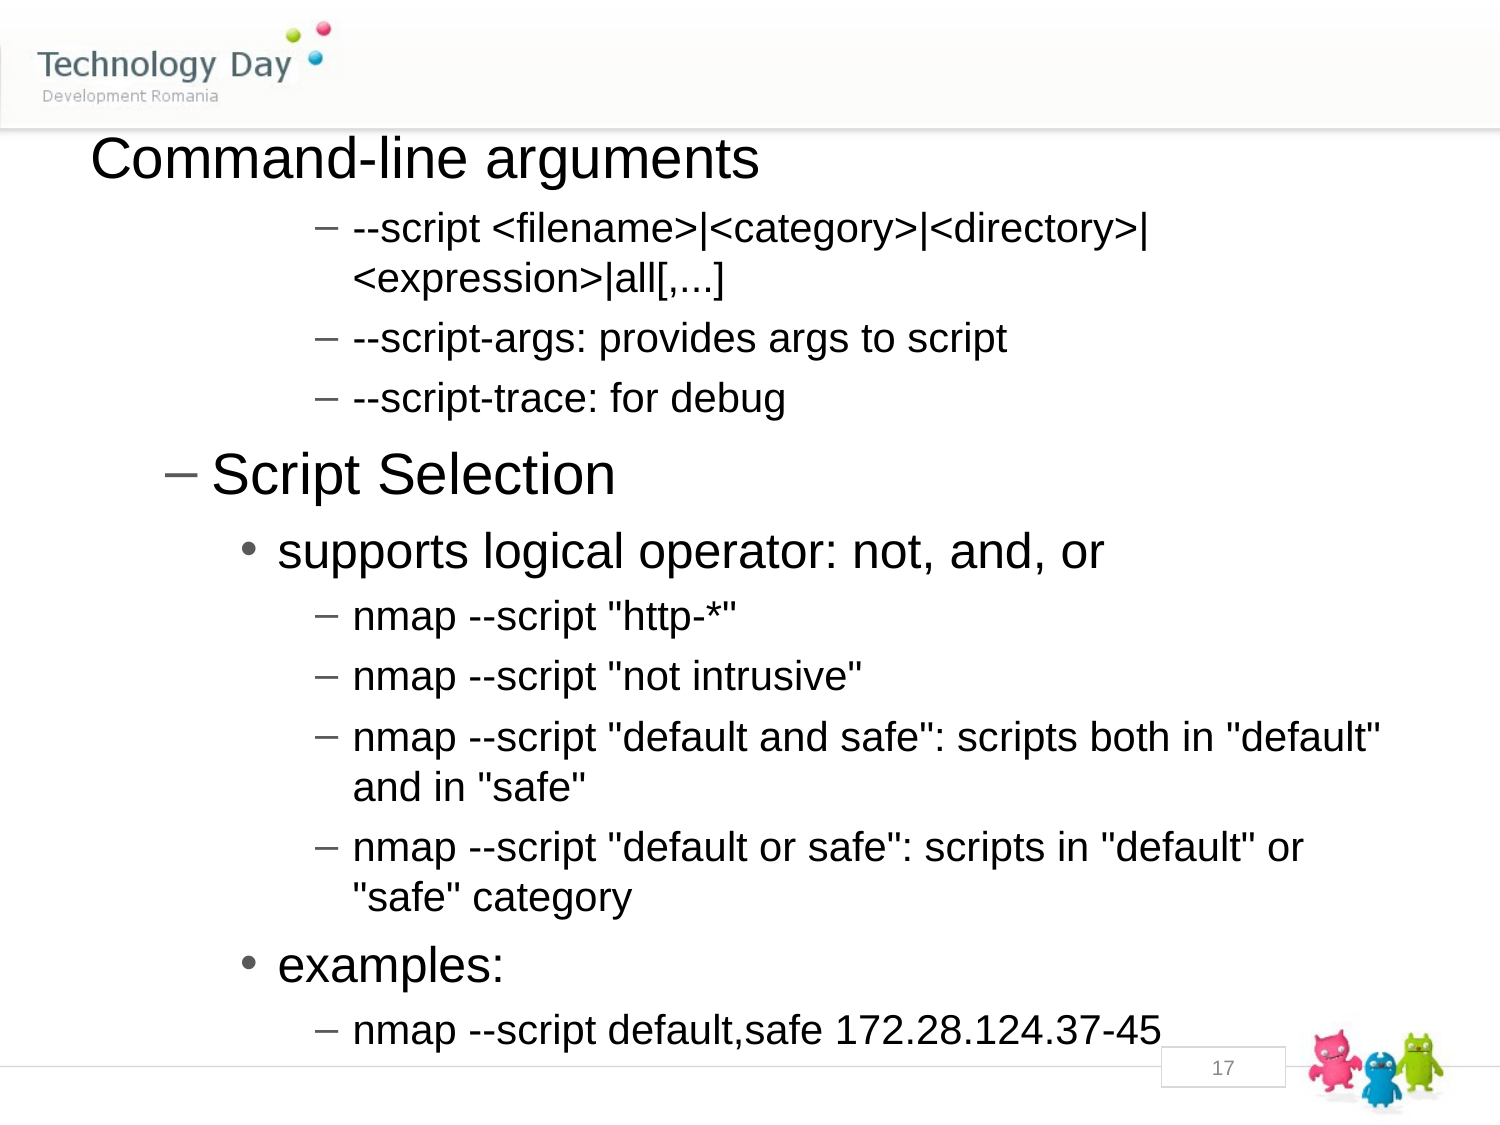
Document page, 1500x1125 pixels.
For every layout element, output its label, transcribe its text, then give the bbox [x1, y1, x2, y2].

list Command-line arguments --script <filename>|<category>|<directory>|<expression>|all[,...] --script-args: provides args to script --script-trace: for debug Script Selection supports logical operator: not, and, or nmap --script "http-*" nmap --script "not intrusive" nmap --script "default and safe": scripts both in "default" and in "safe" nmap --script "default or safe": scripts in "default" or "safe" category examples: nmap --script default,safe 172.28.124.37-45 [75, 112, 1426, 1061]
picture [0, 1012, 1500, 1125]
picture [0, 0, 1500, 141]
